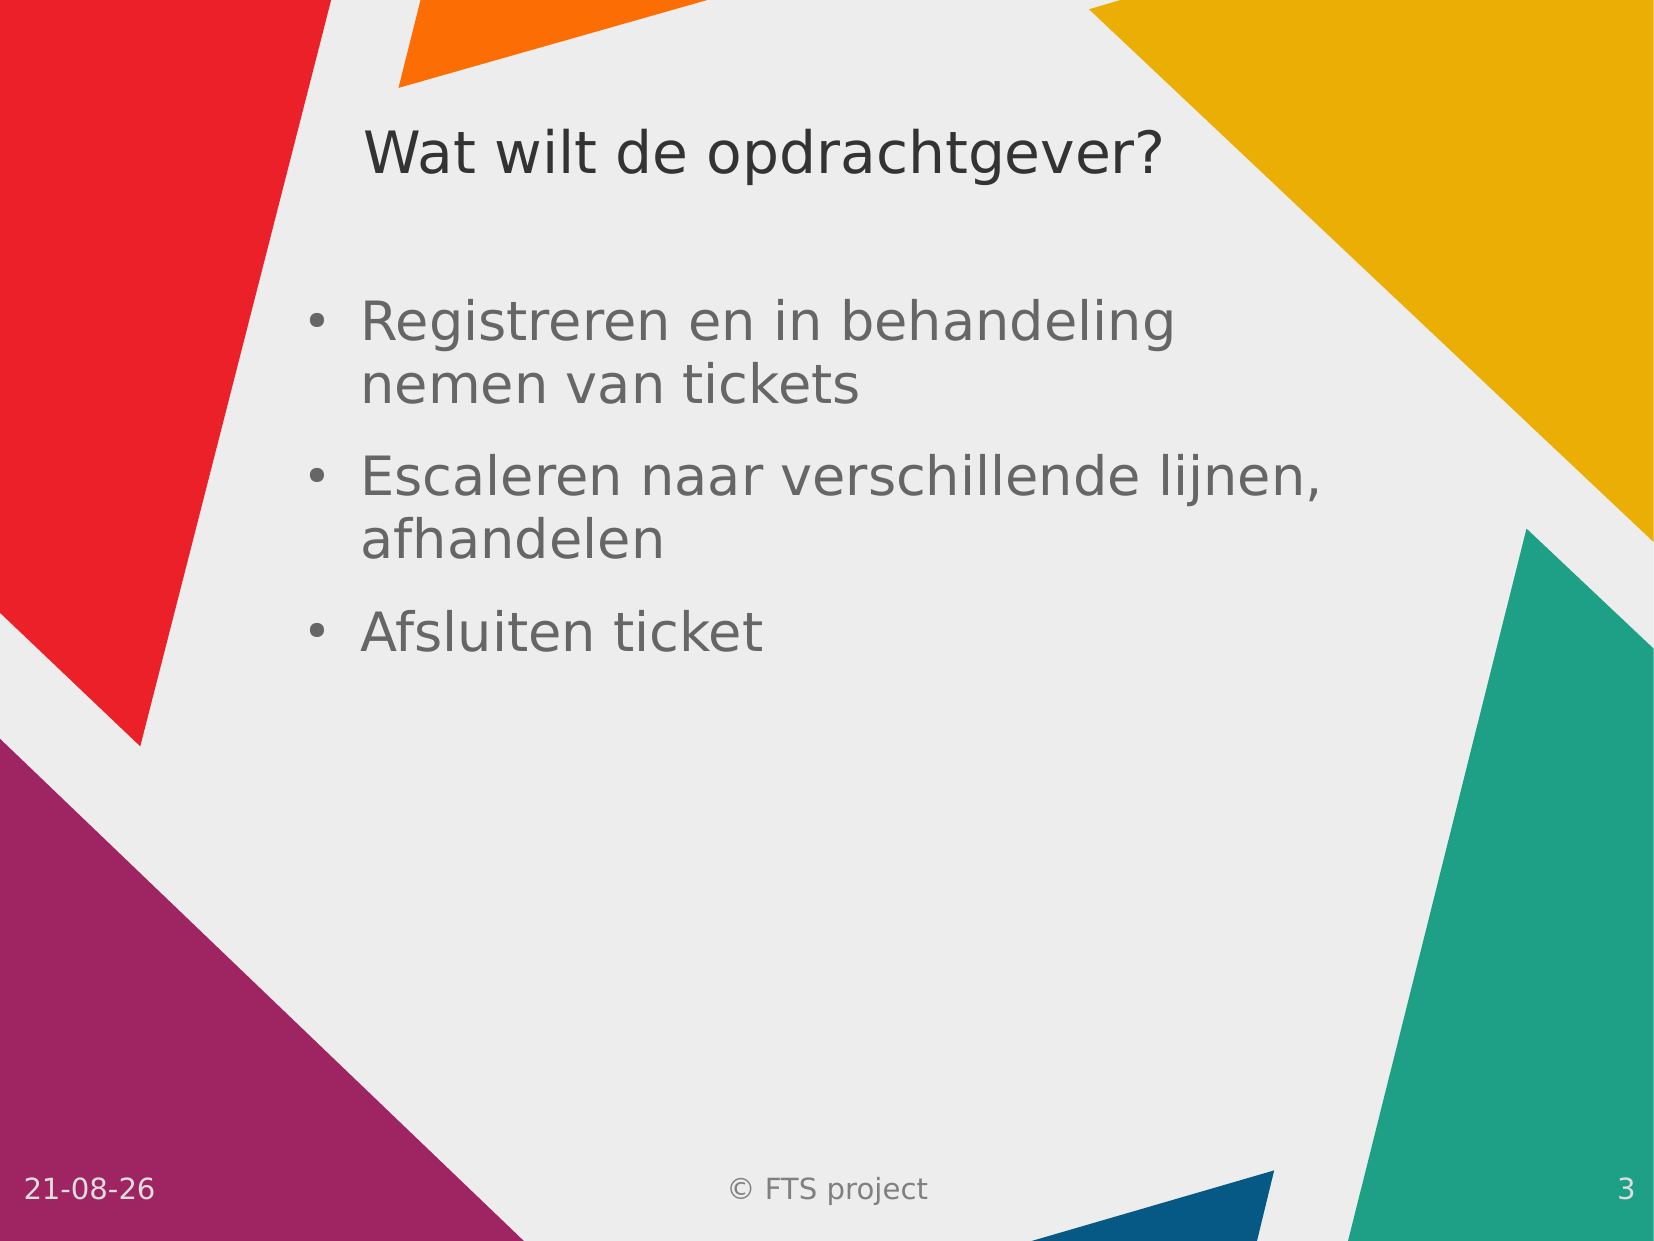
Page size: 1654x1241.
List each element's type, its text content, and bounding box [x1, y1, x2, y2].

title Wat wilt de opdrachtgever? [224, 49, 1306, 257]
list Registreren en in behandeling nemen van tickets Escaleren naar verschillende lijnen, afhandelen Afsluiten ticket [289, 290, 1371, 1089]
